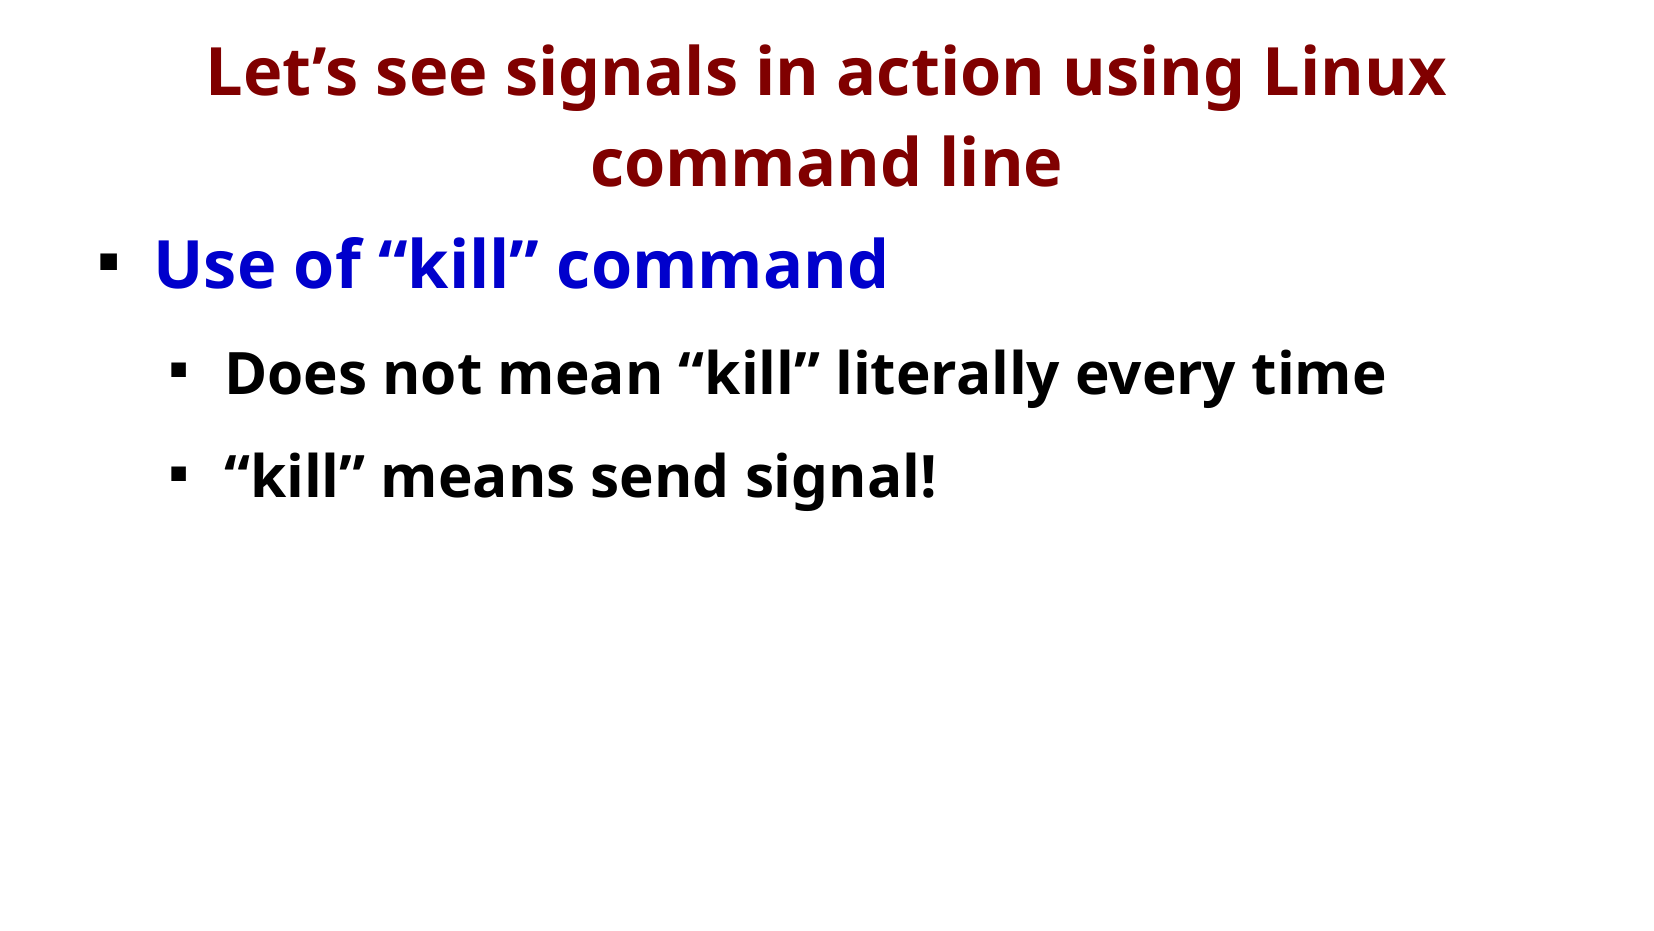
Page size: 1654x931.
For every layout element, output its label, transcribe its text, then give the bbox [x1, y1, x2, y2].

title Let’s see signals in action using Linux command line [82, 36, 1571, 193]
list Use of “kill” command Does not mean “kill” literally every time “kill” means send signal! [82, 217, 1571, 757]
